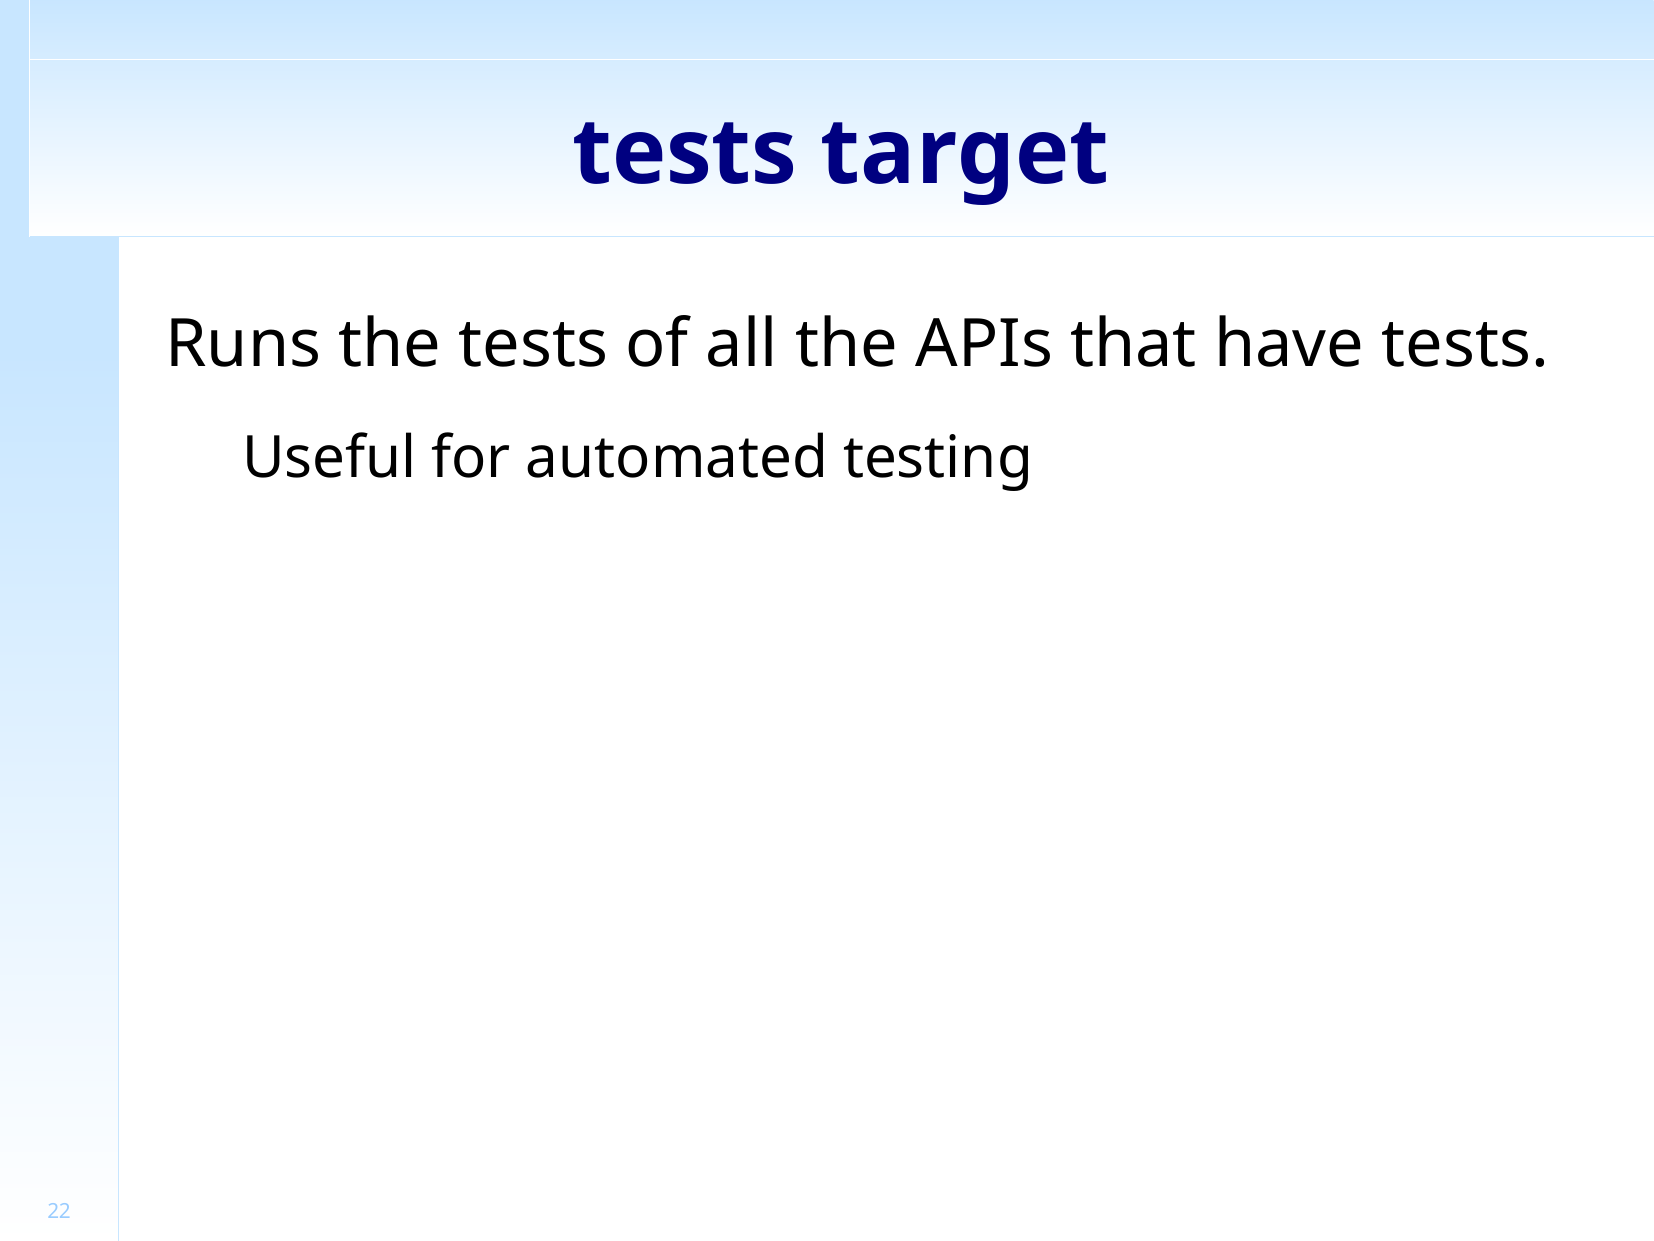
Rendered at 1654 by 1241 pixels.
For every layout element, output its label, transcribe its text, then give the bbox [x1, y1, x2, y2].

list Runs the tests of all the APIs that have tests. Useful for automated testing [147, 295, 1625, 1182]
title tests target [29, 59, 1654, 237]
